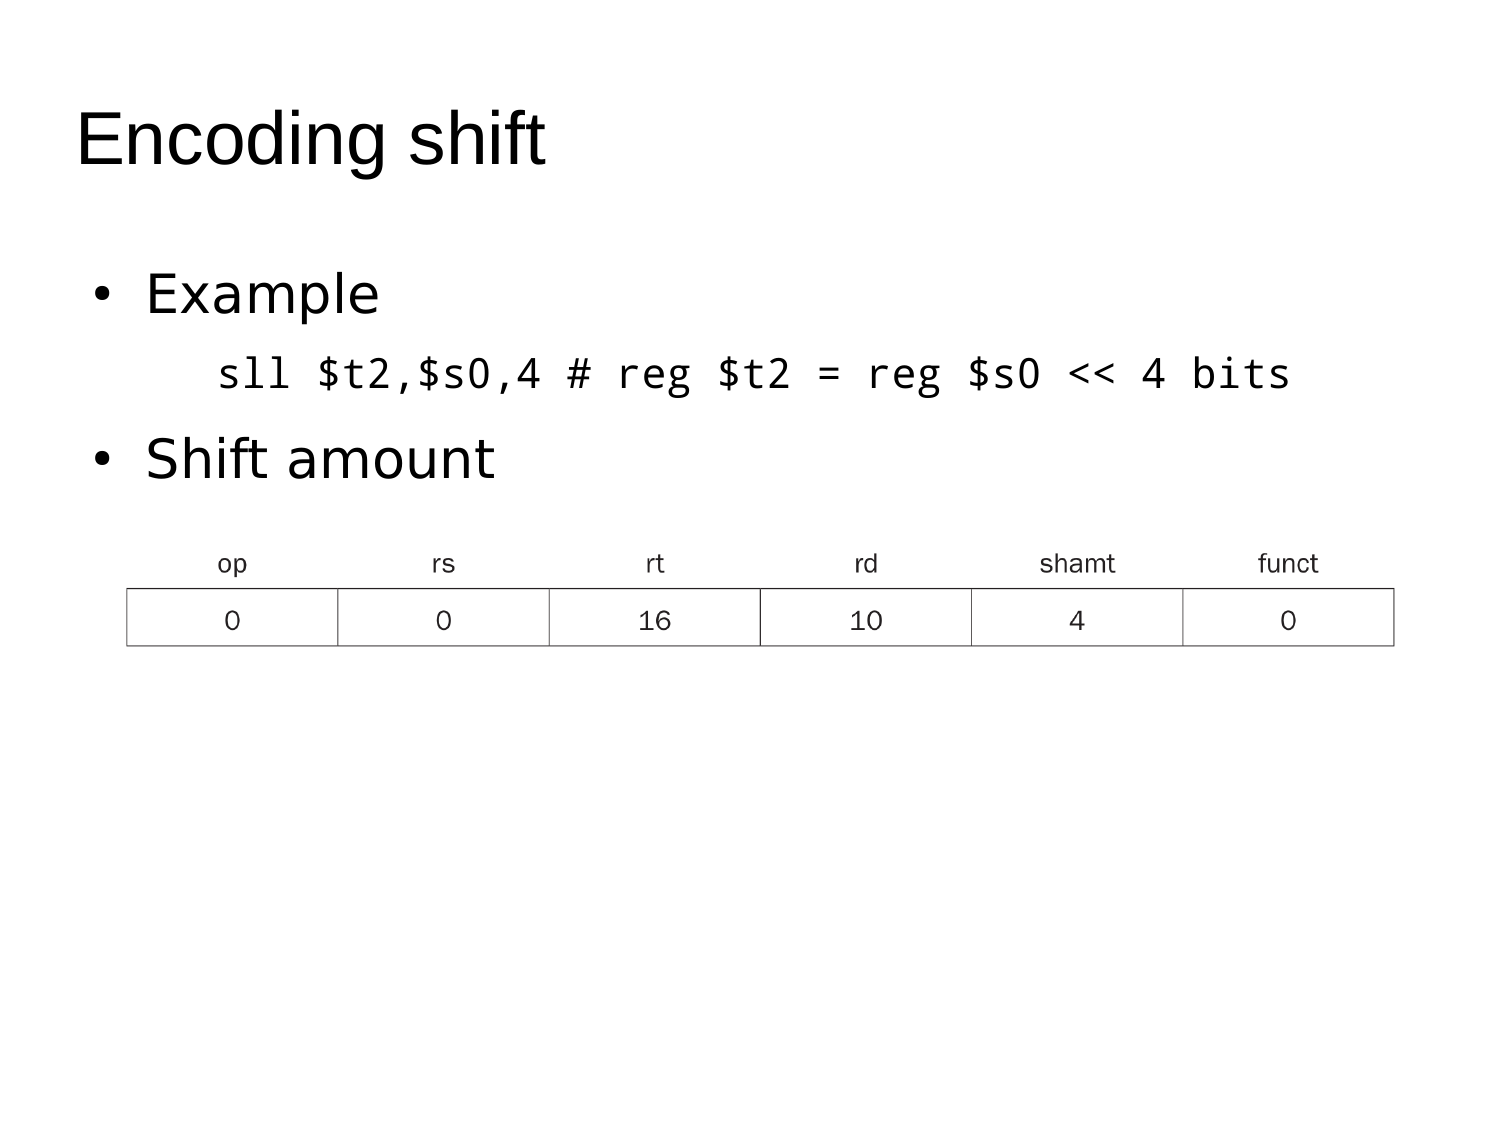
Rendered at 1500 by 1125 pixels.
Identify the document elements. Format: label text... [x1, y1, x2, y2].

picture [109, 519, 1411, 676]
list Example sll $t2,$s0,4 # reg $t2 = reg $s0 << 4 bits Shift amount [75, 263, 1425, 916]
title Encoding shift [75, 44, 1425, 233]
